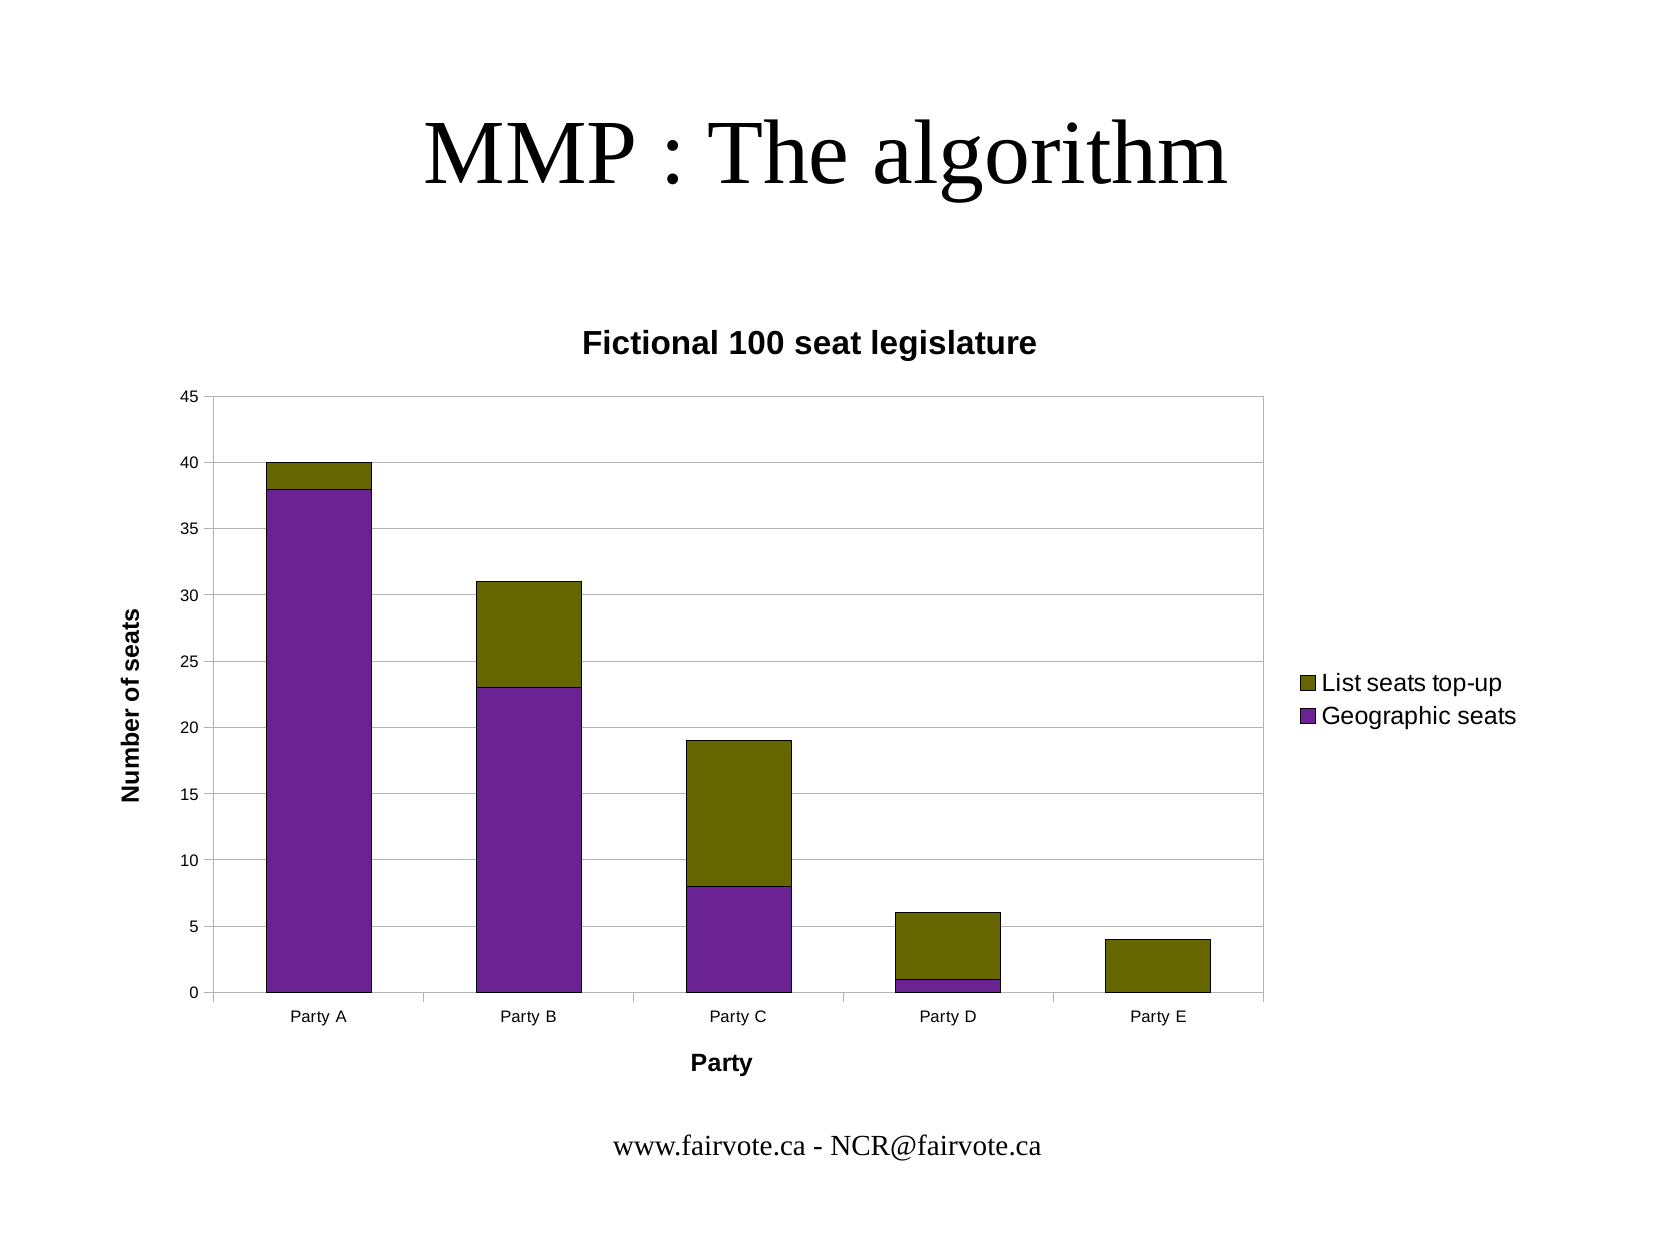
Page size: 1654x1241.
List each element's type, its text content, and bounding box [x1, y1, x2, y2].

chart [82, 290, 1538, 1109]
title MMP : The algorithm [82, 49, 1571, 257]
